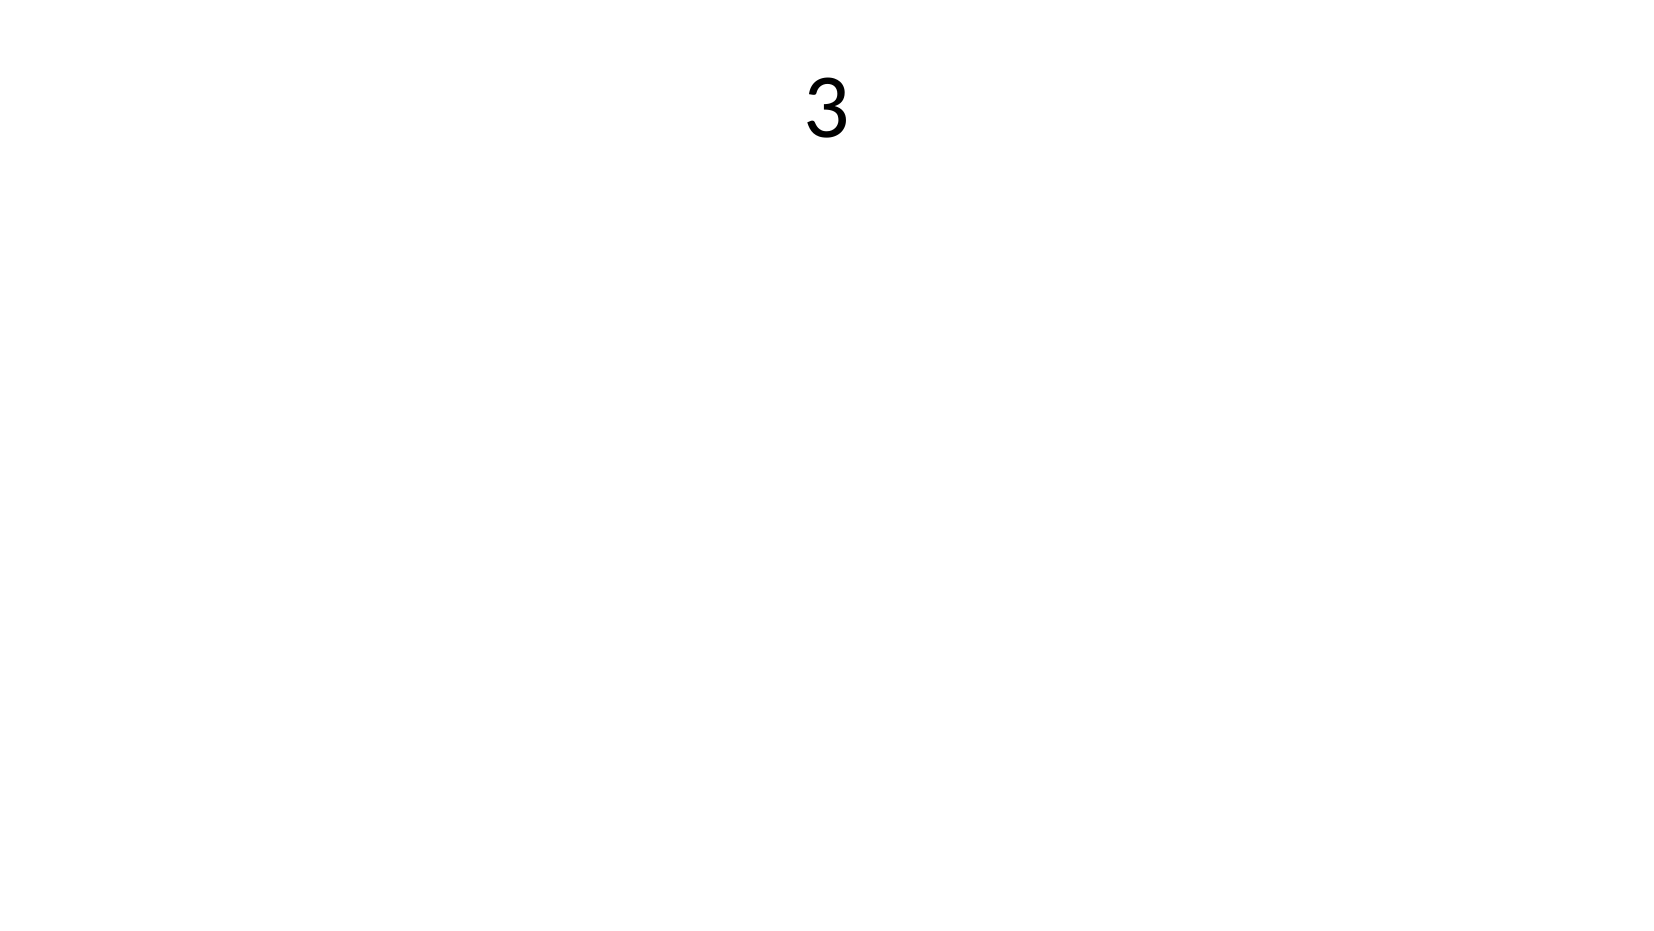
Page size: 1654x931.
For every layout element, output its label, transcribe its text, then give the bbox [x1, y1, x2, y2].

title 3 [82, 37, 1571, 193]
